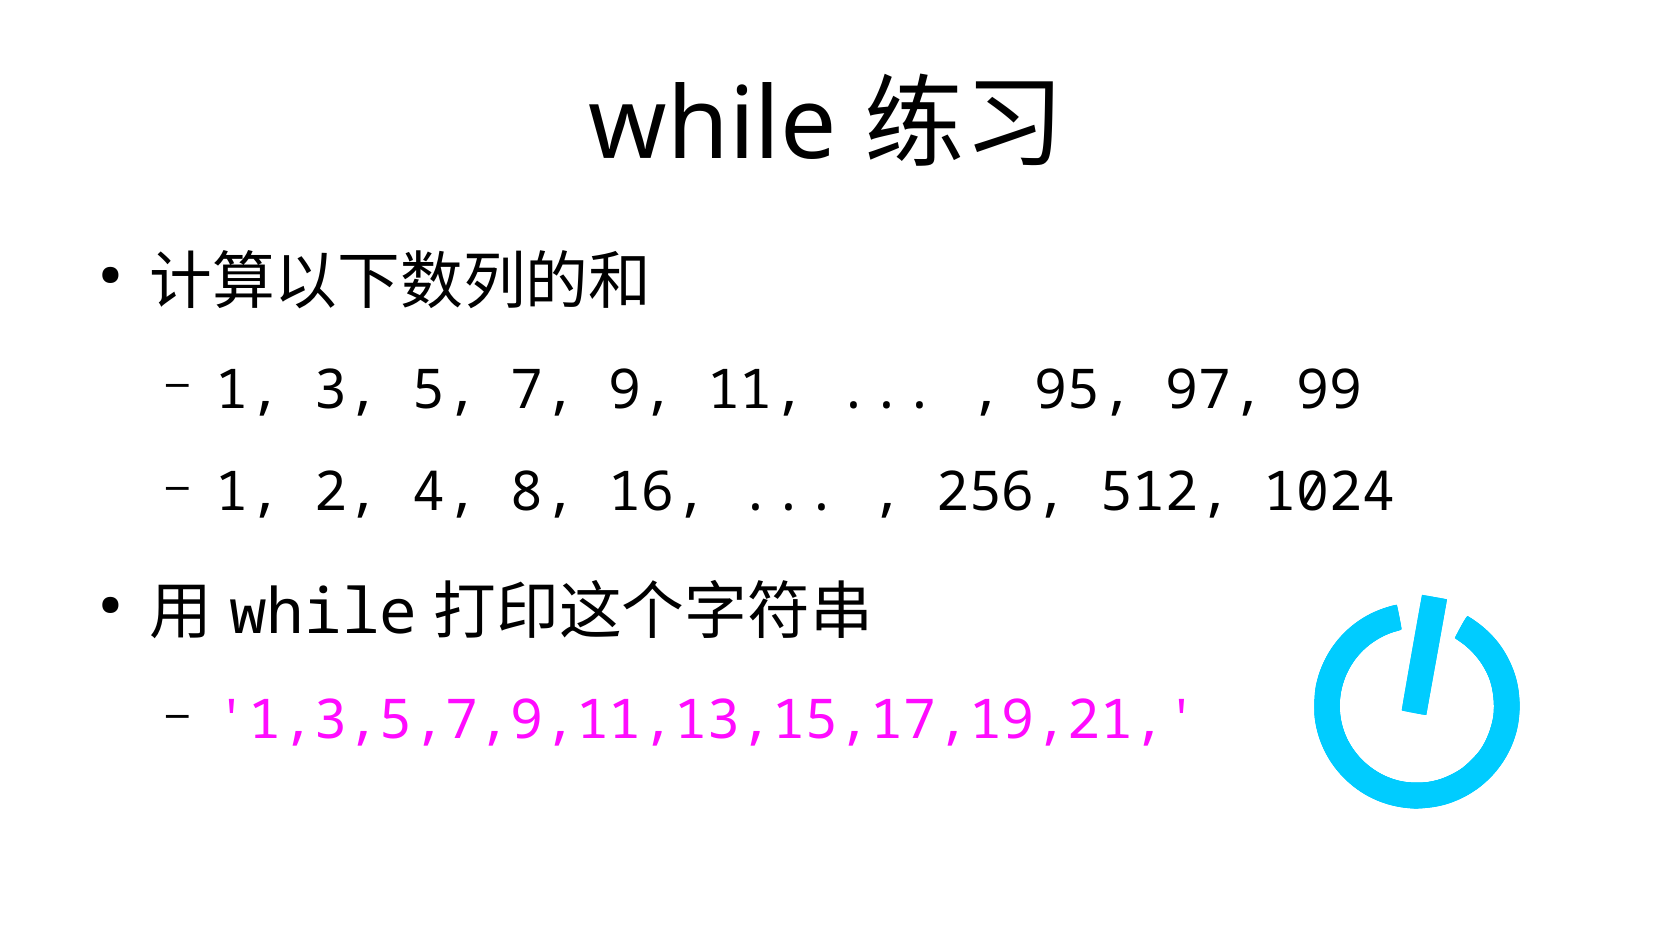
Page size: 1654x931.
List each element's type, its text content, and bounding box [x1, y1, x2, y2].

list 计算以下数列的和 1, 3, 5, 7, 9, 11, ... , 95, 97, 99 1, 2, 4, 8, 16, ... , 256, 512, 1024 用while打印这个字符串 '1,3,5,7,9,11,13,15,17,19,21,' [82, 217, 1571, 758]
title while练习 [82, 37, 1571, 193]
